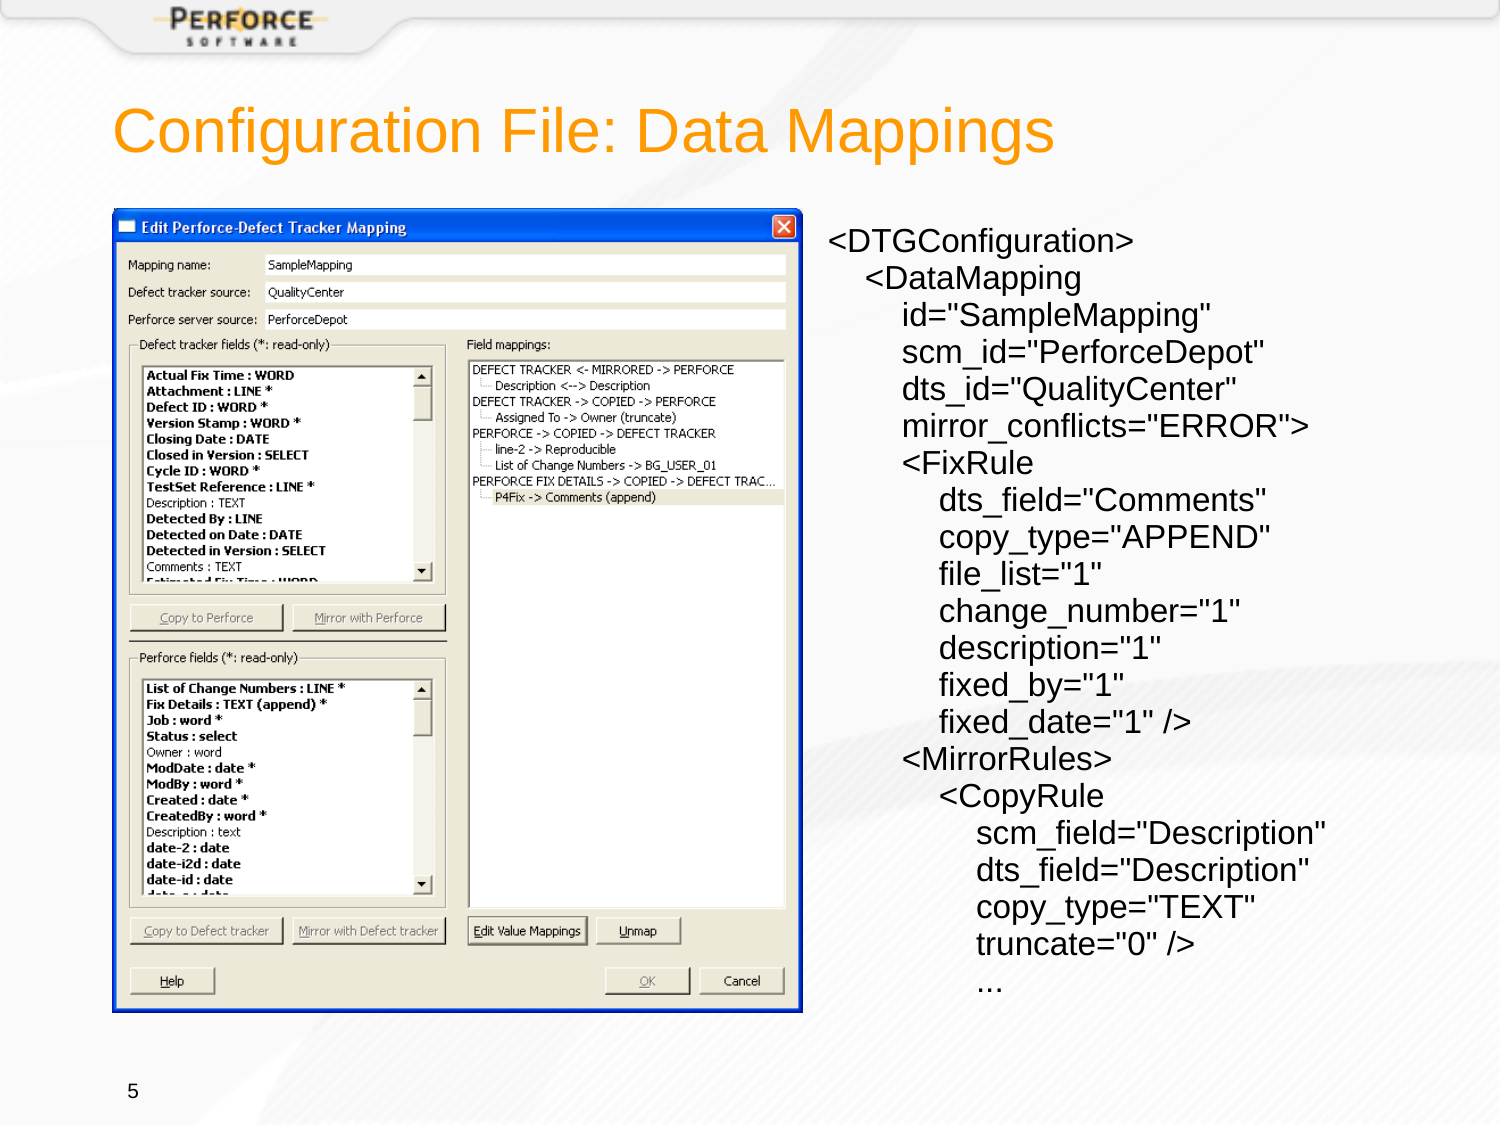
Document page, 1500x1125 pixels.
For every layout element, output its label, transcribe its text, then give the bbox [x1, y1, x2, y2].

picture [0, 0, 1500, 1125]
text_box <DTGConfiguration> <DataMapping id="SampleMapping" scm_id="PerforceDepot" dts_id="QualityCenter" mirror_conflicts="ERROR"> <FixRule dts_field="Comments" copy_type="APPEND" file_list="1" change_number="1" description="1" fixed_by="1" fixed_date="1" /> <MirrorRules> <CopyRule scm_field="Description" dts_field="Description" copy_type="TEXT" truncate="0" /> ... [813, 214, 1489, 1013]
title Configuration File: Data Mappings [112, 62, 1388, 201]
